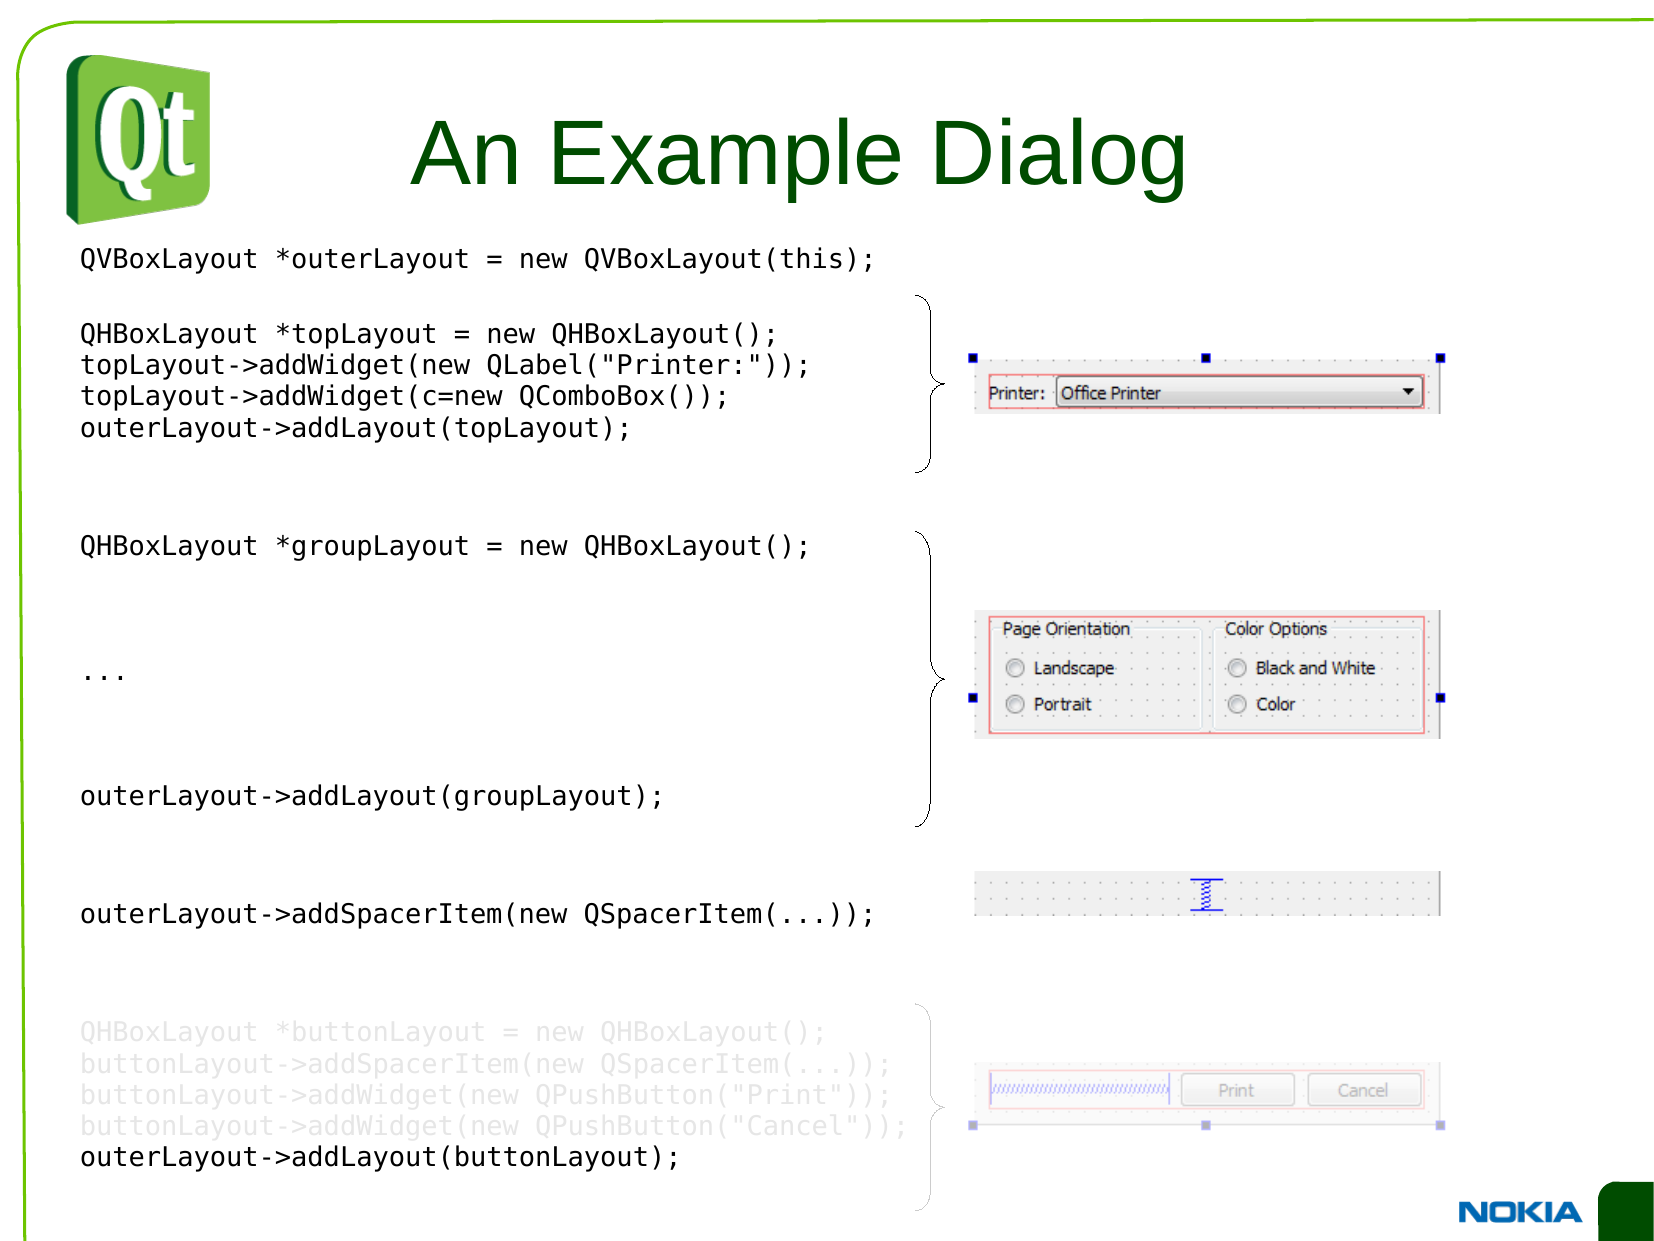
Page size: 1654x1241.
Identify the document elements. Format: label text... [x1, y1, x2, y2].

text_box QVBoxLayout *outerLayout = new QVBoxLayout(this); QHBoxLayout *topLayout = new QHBoxLayout(); topLayout->addWidget(new QLabel("Printer:")); topLayout->addWidget(c=new QComboBox()); outerLayout->addLayout(topLayout); QHBoxLayout *groupLayout = new QHBoxLayout(); ... outerLayout->addLayout(groupLayout); outerLayout->addSpacerItem(new QSpacerItem(...)); QHBoxLayout *buttonLayout = new QHBoxLayout(); buttonLayout->addSpacerItem(new QSpacerItem(...)); buttonLayout->addWidget(new QPushButton("Print")); buttonLayout->addWidget(new QPushButton("Cancel")); outerLayout->addLayout(buttonLayout); [0, 236, 924, 1220]
picture [1459, 1201, 1583, 1223]
picture [967, 1062, 1447, 1132]
picture [967, 871, 1447, 916]
picture [967, 352, 1447, 414]
picture [66, 55, 210, 225]
picture [967, 610, 1447, 739]
title An Example Dialog [263, 49, 1339, 257]
